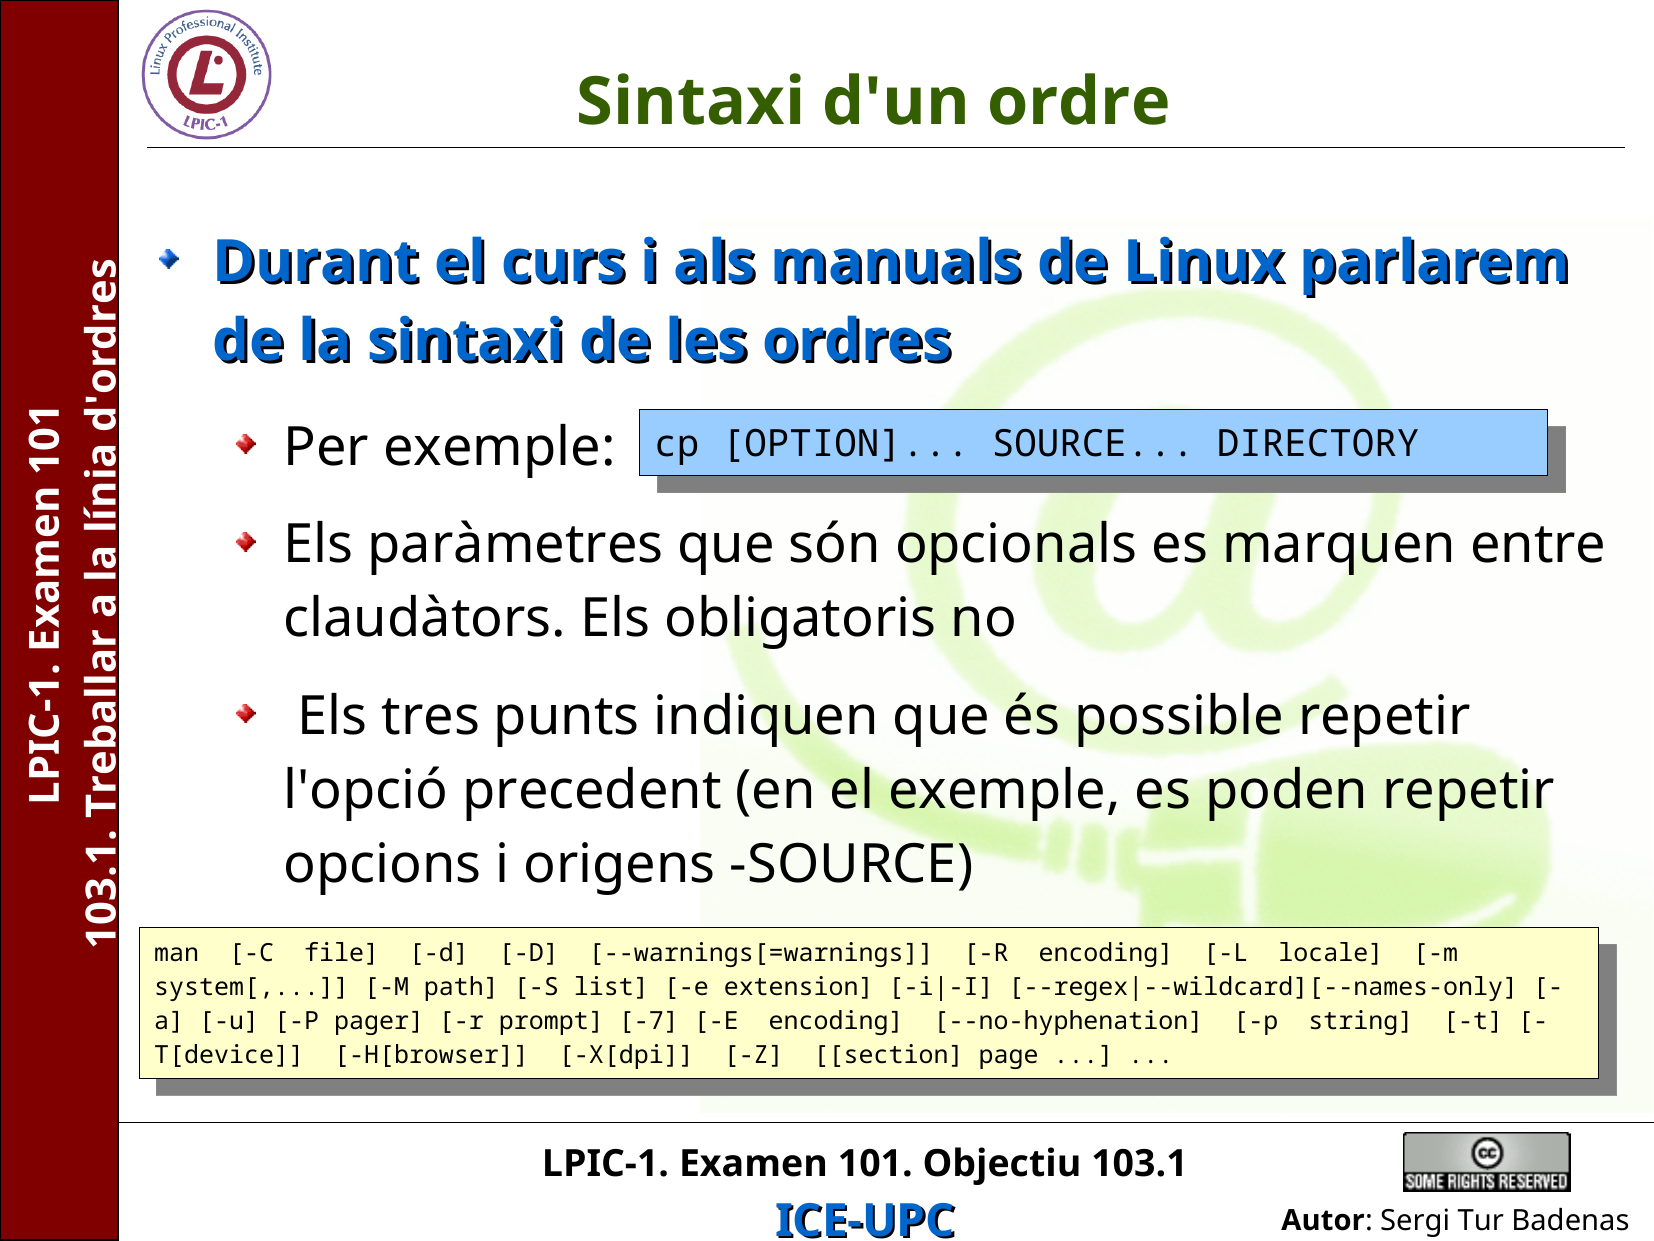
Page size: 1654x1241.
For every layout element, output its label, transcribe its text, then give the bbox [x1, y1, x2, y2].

text_box cp [OPTION]... SOURCE... DIRECTORY [639, 409, 1548, 470]
title Sintaxi d'un ordre [129, 56, 1619, 141]
picture [1403, 1132, 1571, 1192]
text_box man [-C file] [-d] [-D] [--warnings[=warnings]] [-R encoding] [-L locale] [-m system[,...]] [-M path] [-S list] [-e extension] [-i|-I] [--regex|--wildcard][--names-only] [-a] [-u] [-P pager] [-r prompt] [-7] [-E encoding] [--no-hyphenation] [-p string] [-t] [-T[device]] [-H[browser]] [-X[dpi]] [-Z] [[section] page ...] ... [139, 927, 1599, 1071]
list Durant el curs i als manuals de Linux parlarem de la sintaxi de les ordres Per exemple: Els paràmetres que són opcionals es marquen entre claudàtors. Els obligatoris no Els tres punts indiquen que és possible repetir l'opció precedent (en el exemple, es poden repetir opcions i origens -SOURCE) La sintaxi pot ser més concreta: [141, 219, 1630, 1055]
picture [135, 5, 277, 56]
picture [700, 217, 1654, 1113]
